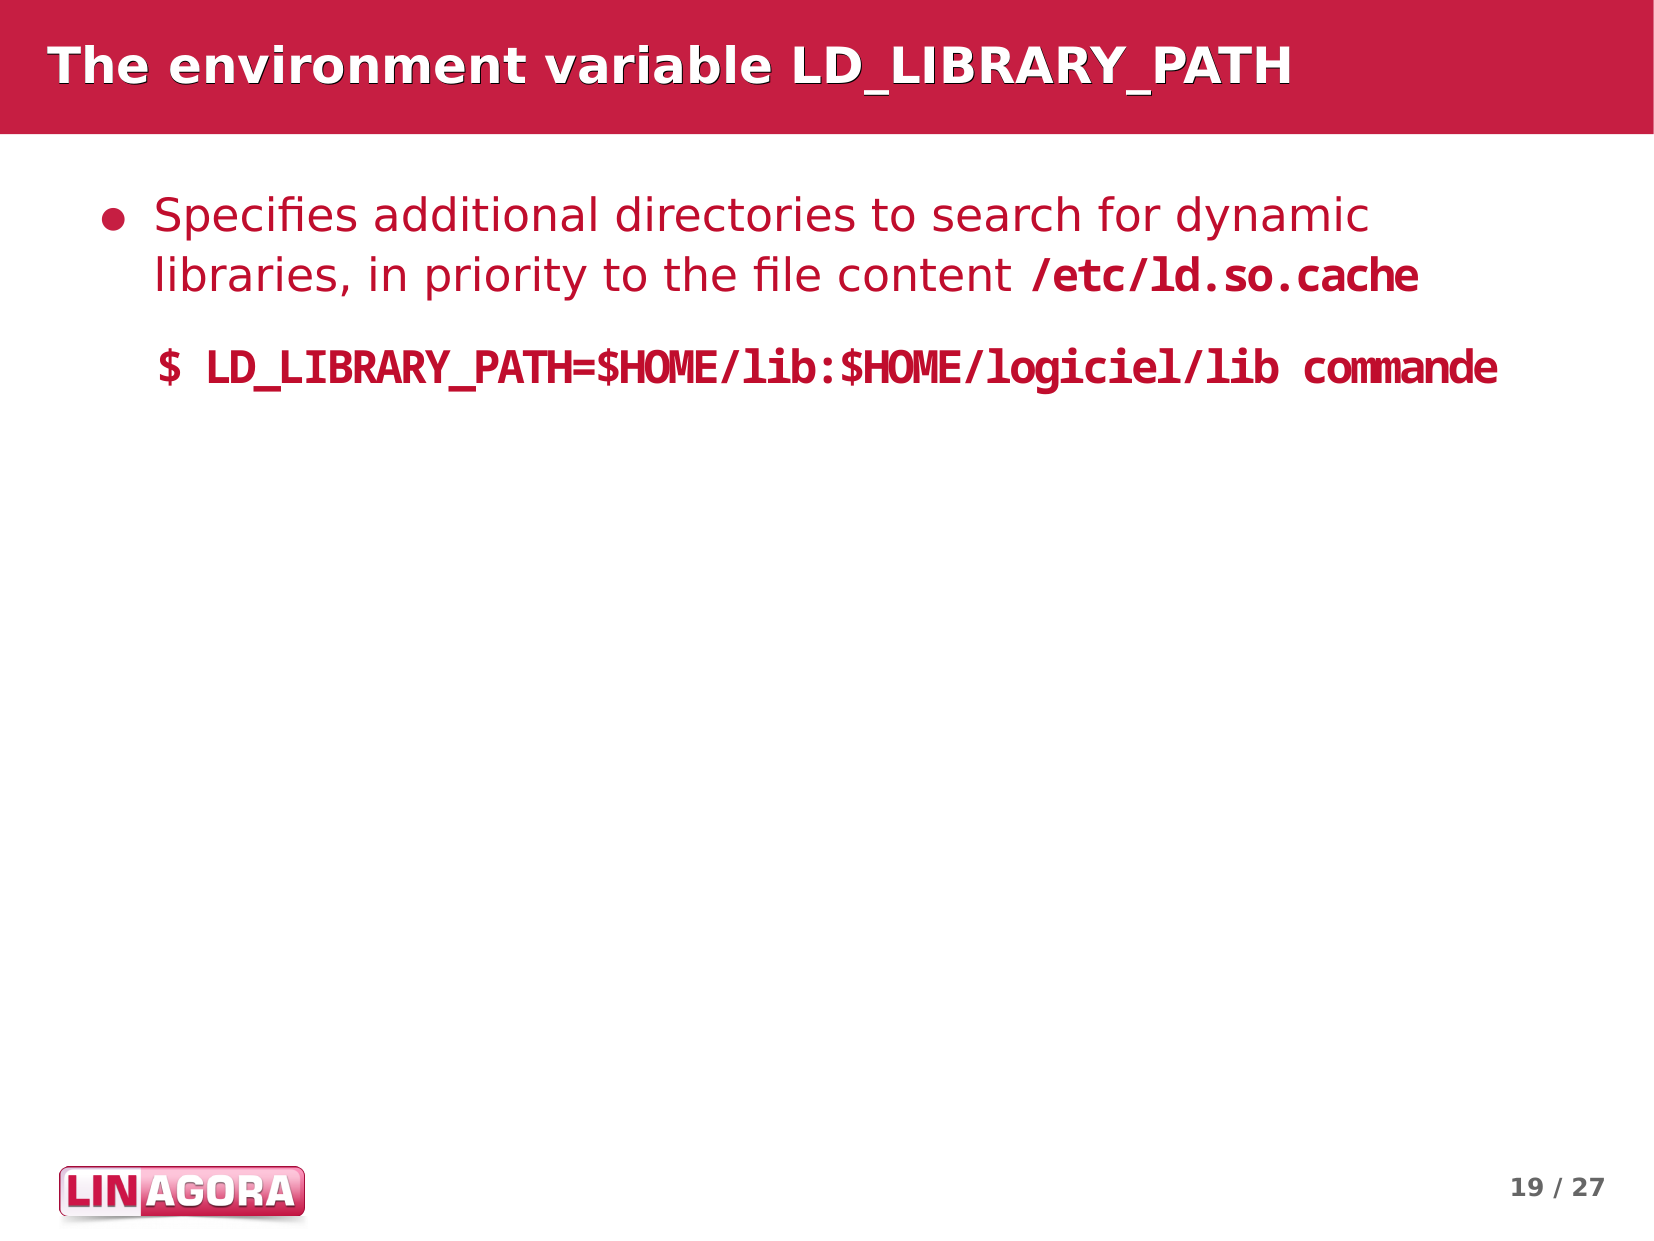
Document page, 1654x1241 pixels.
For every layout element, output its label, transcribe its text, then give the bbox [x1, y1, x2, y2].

list Specifies additional directories to search for dynamic libraries, in priority to the file content /etc/ld.so.cache $ LD_LIBRARY_PATH=$HOME/lib:$HOME/logiciel/lib commande [82, 188, 1571, 1134]
title The environment variable LD_LIBRARY_PATH [47, 7, 1624, 126]
picture [59, 1166, 308, 1229]
